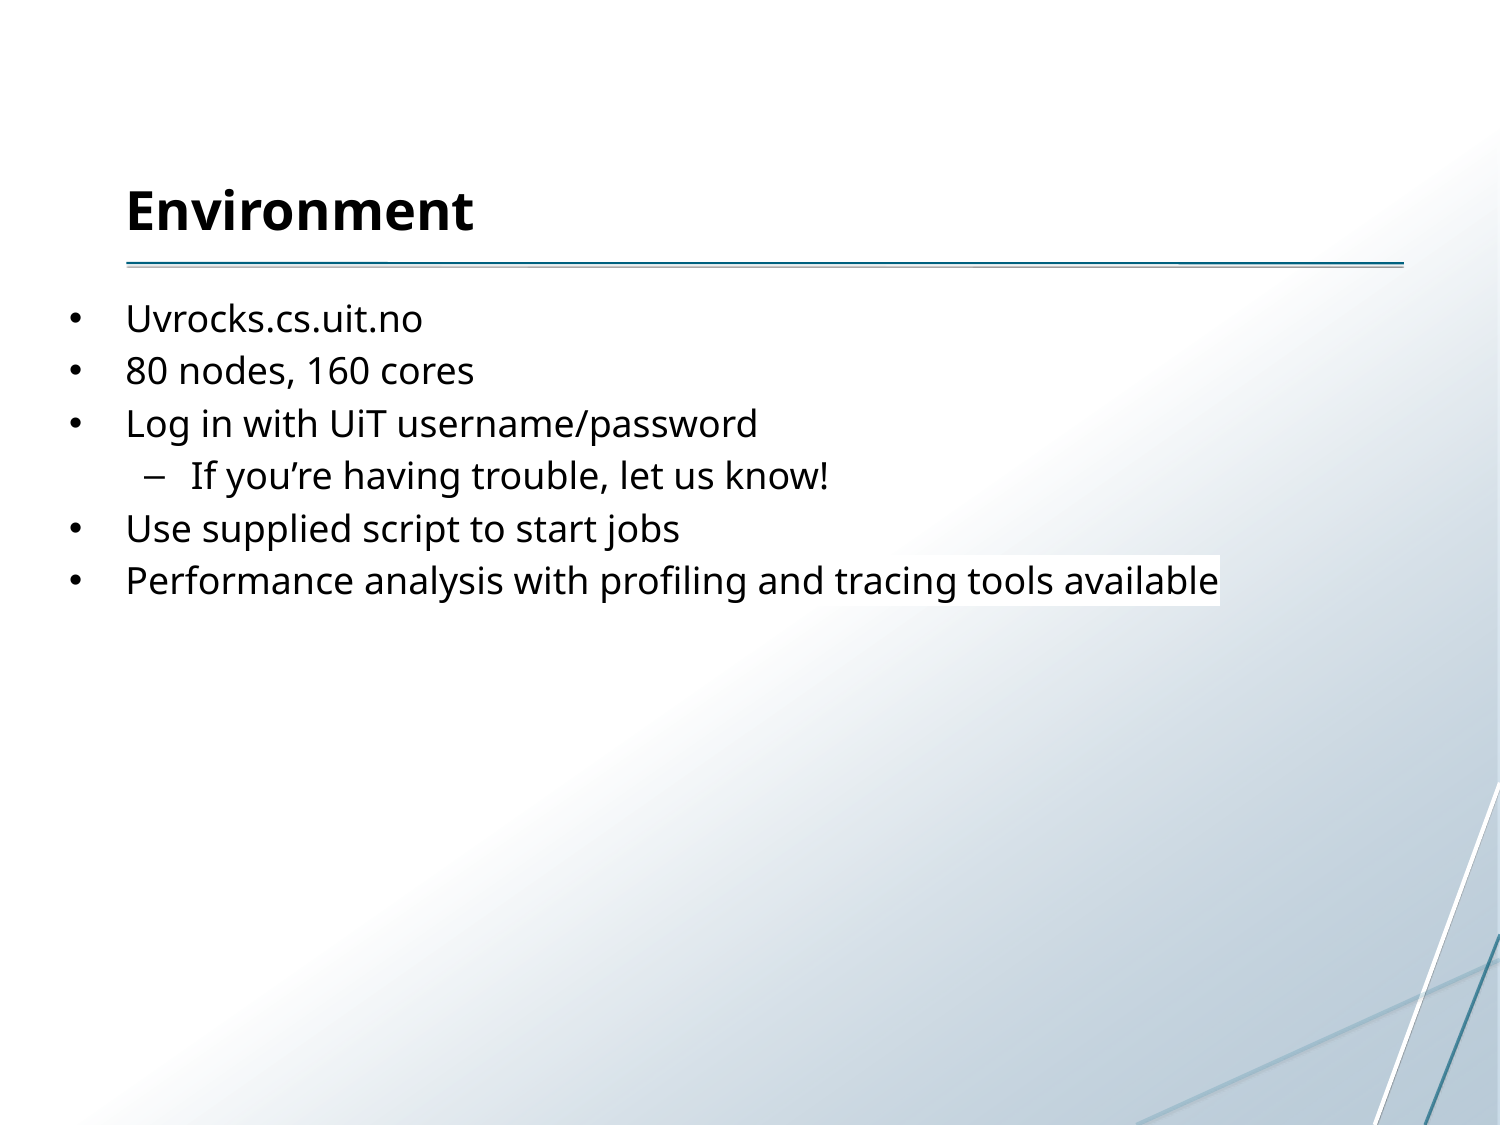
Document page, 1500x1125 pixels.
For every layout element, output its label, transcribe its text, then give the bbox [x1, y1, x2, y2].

title Environment [109, 49, 1403, 249]
list Uvrocks.cs.uit.no 80 nodes, 160 cores Log in with UiT username/password If you’re having trouble, let us know! Use supplied script to start jobs Performance analysis with profiling and tracing tools available [54, 287, 1404, 1005]
